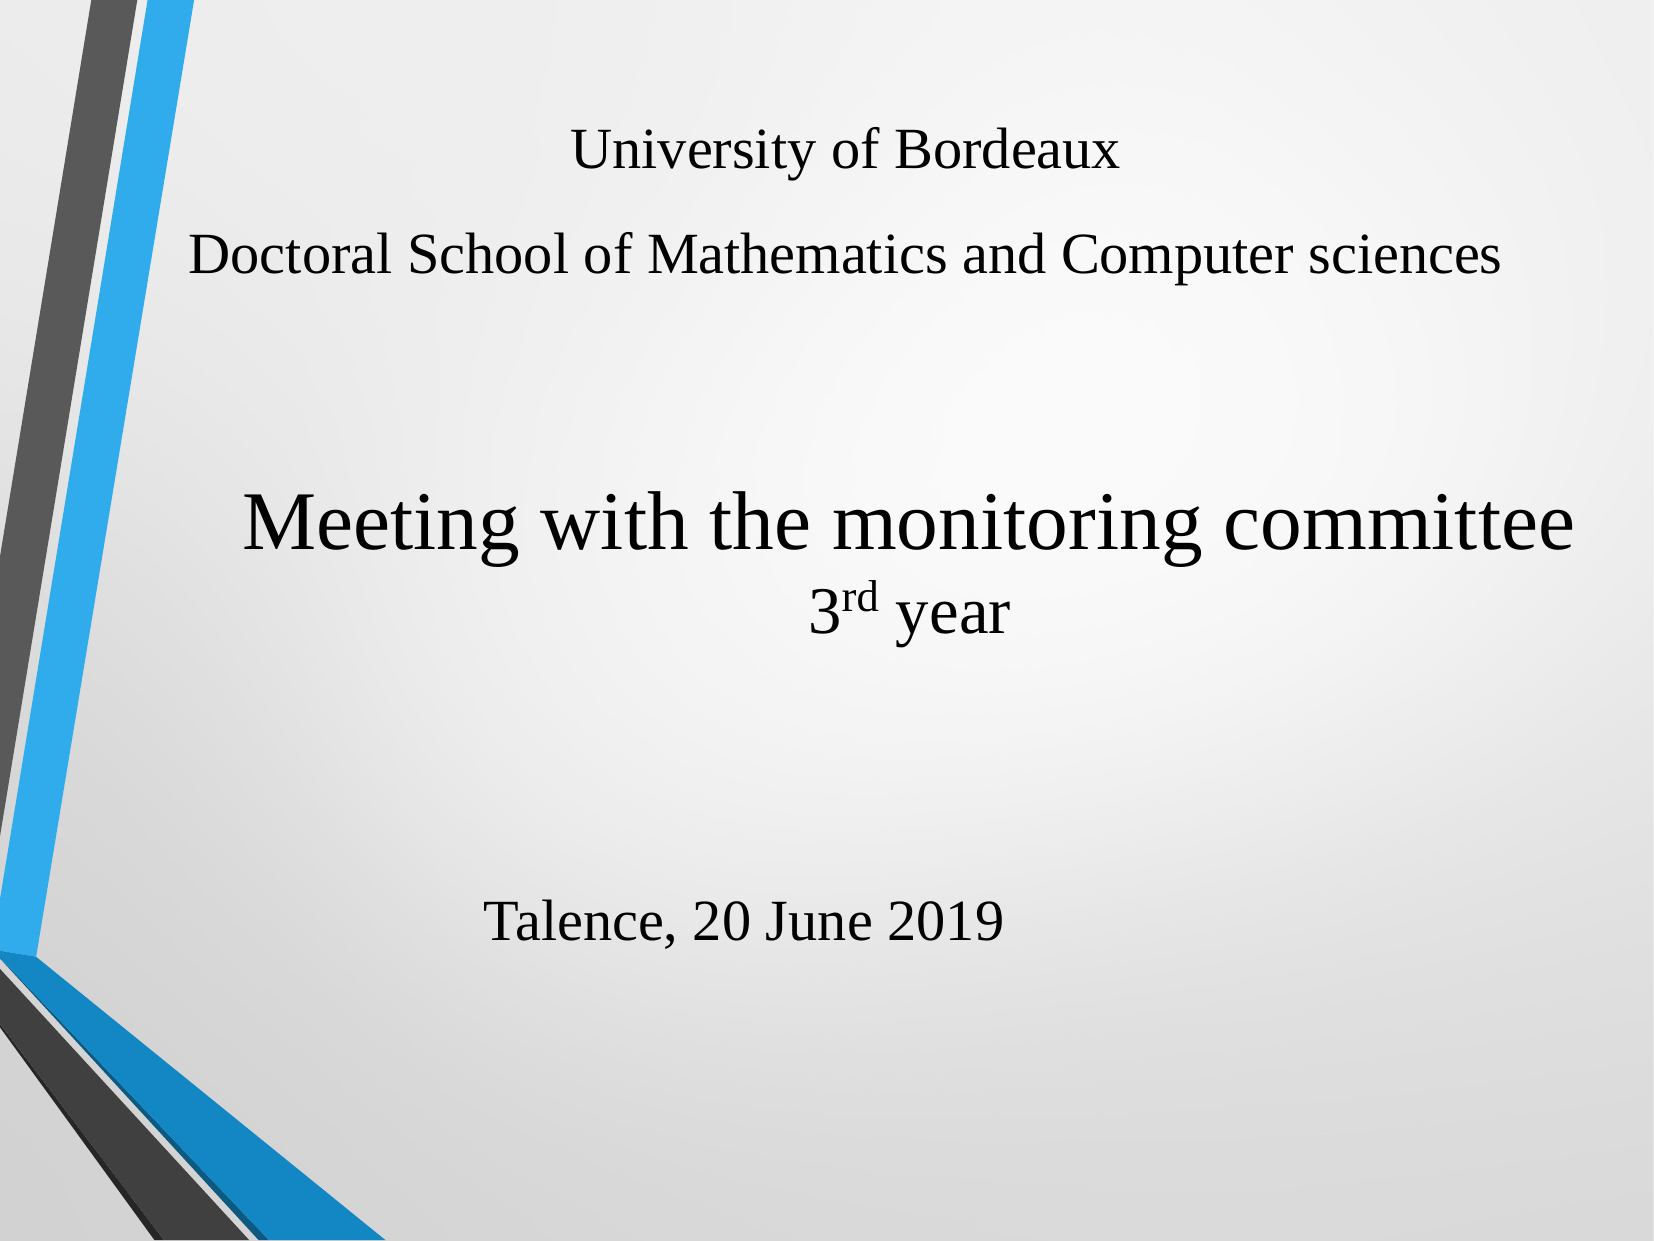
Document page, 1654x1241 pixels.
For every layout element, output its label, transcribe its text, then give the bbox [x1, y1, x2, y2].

title Meeting with the monitoring committee 3rd year [165, 452, 1654, 660]
subtitle Talence, 20 June 2019 [0, 825, 1489, 1010]
text_box University of Bordeaux Doctoral School of Mathematics and Computer sciences [101, 75, 1591, 260]
